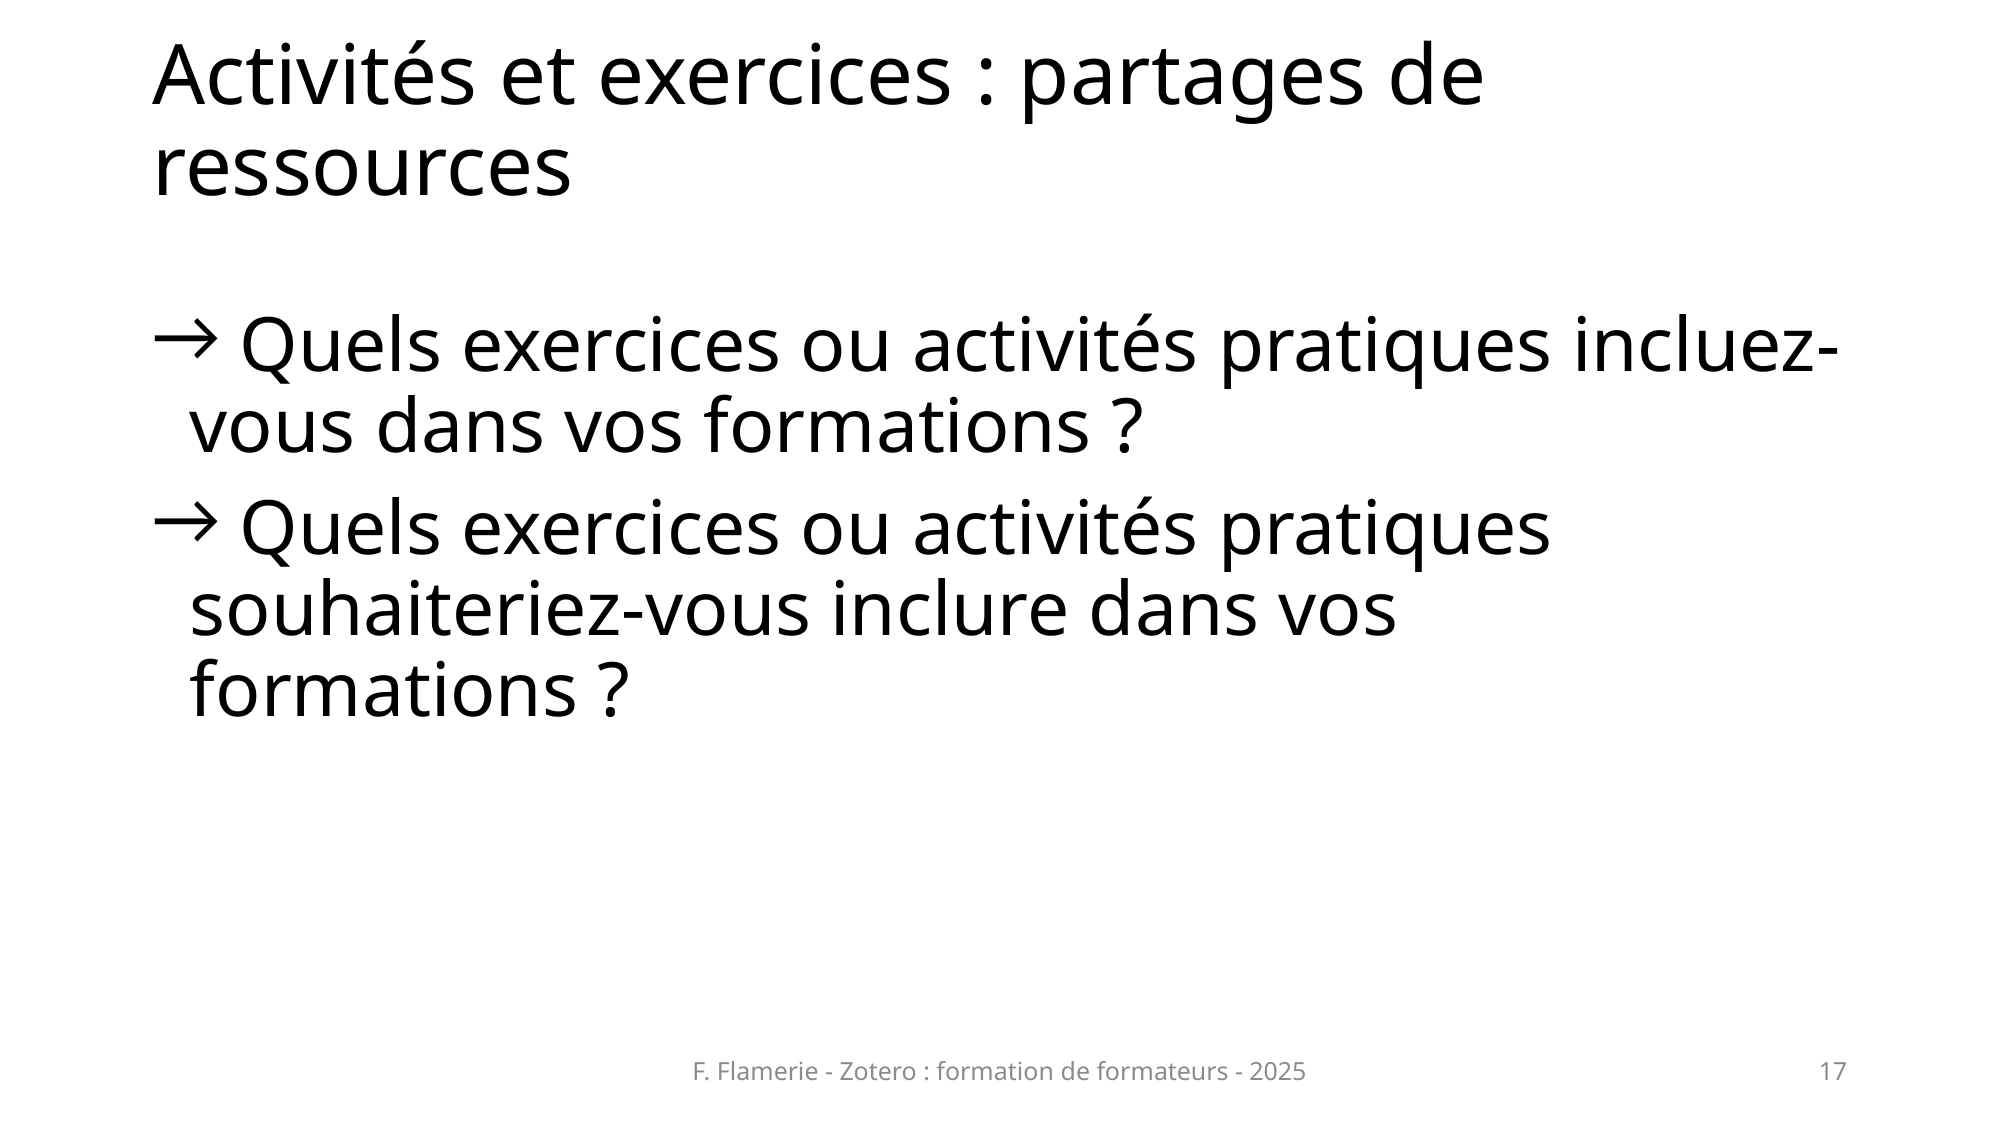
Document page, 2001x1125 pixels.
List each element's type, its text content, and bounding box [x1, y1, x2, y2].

list Quels exercices ou activités pratiques incluez-vous dans vos formations ? Quels exercices ou activités pratiques souhaiteriez-vous inclure dans vos formations ? [137, 299, 1863, 1014]
title Activités et exercices : partages de ressources [137, 14, 1863, 232]
